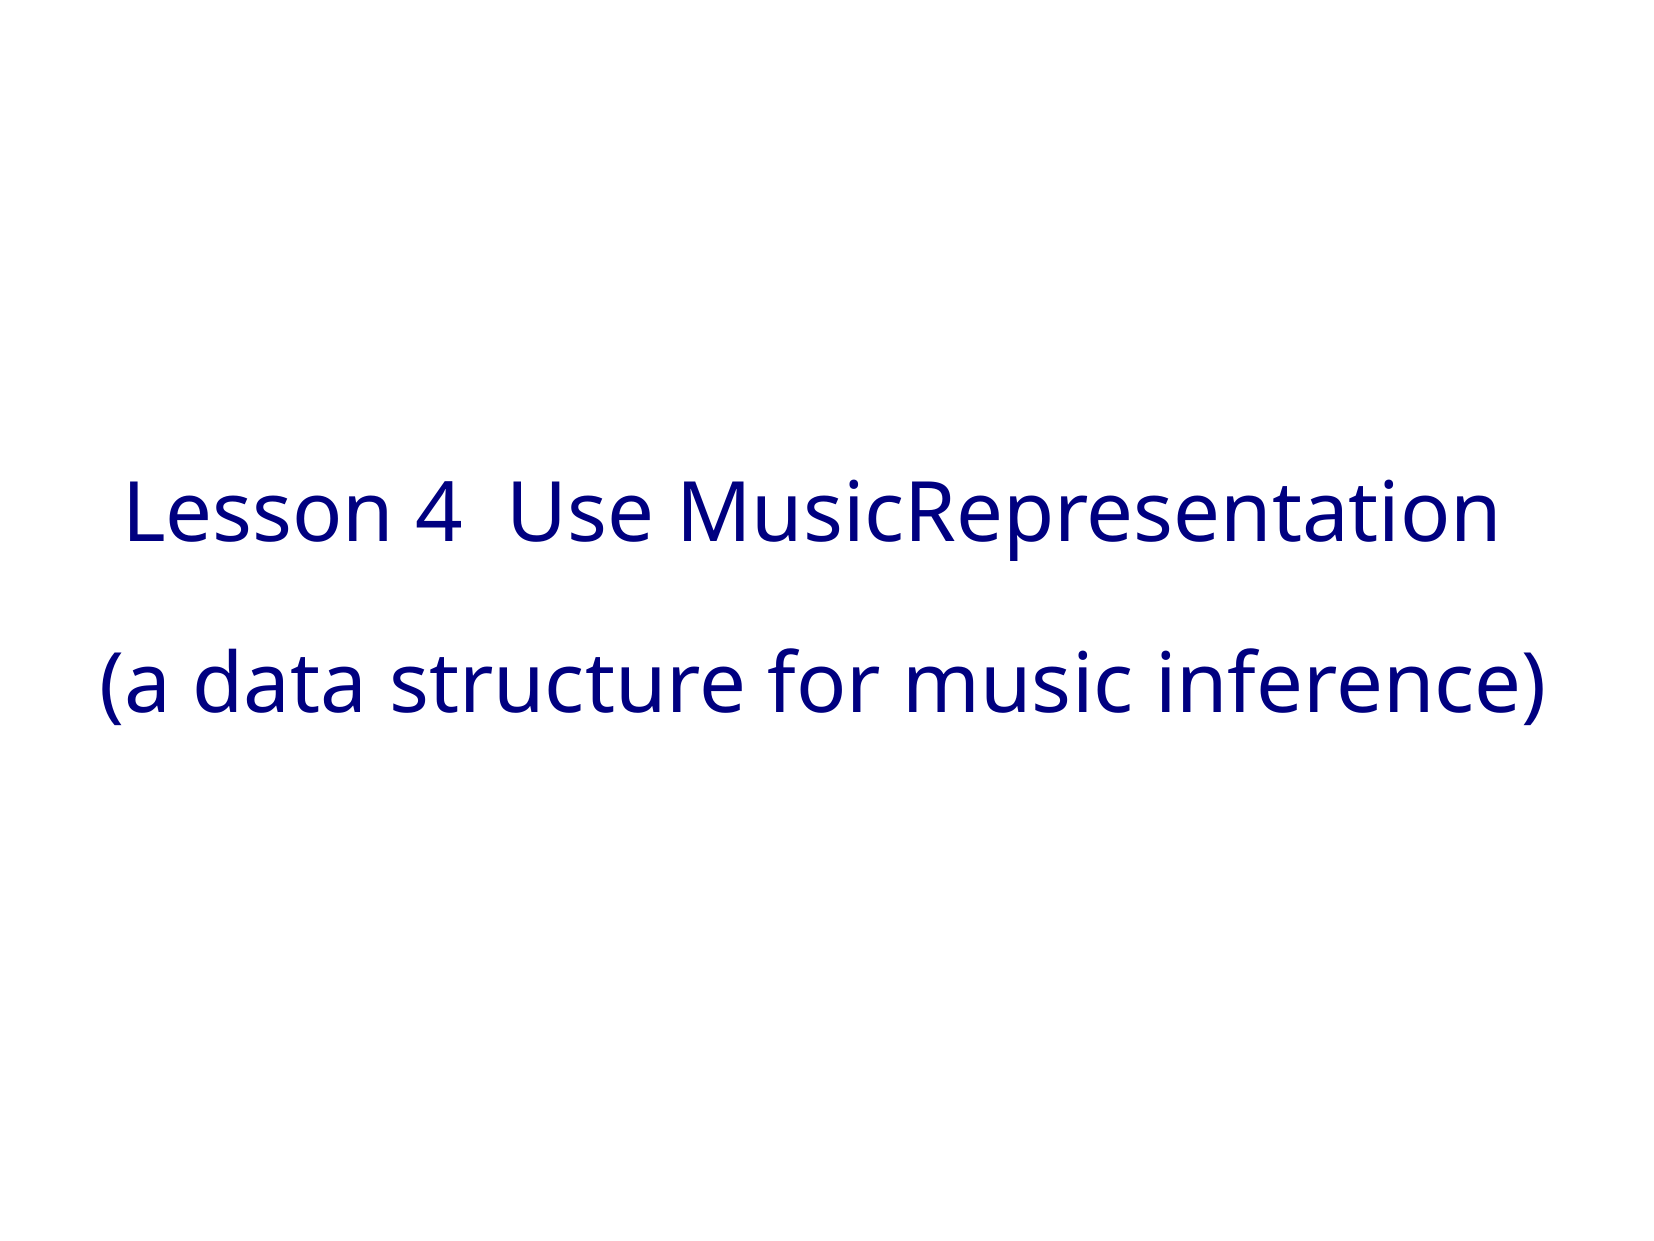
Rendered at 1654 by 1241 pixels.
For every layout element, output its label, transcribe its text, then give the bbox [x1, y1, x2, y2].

title Lesson 4 Use MusicRepresentation (a data structure for music inference) [17, 454, 1630, 679]
